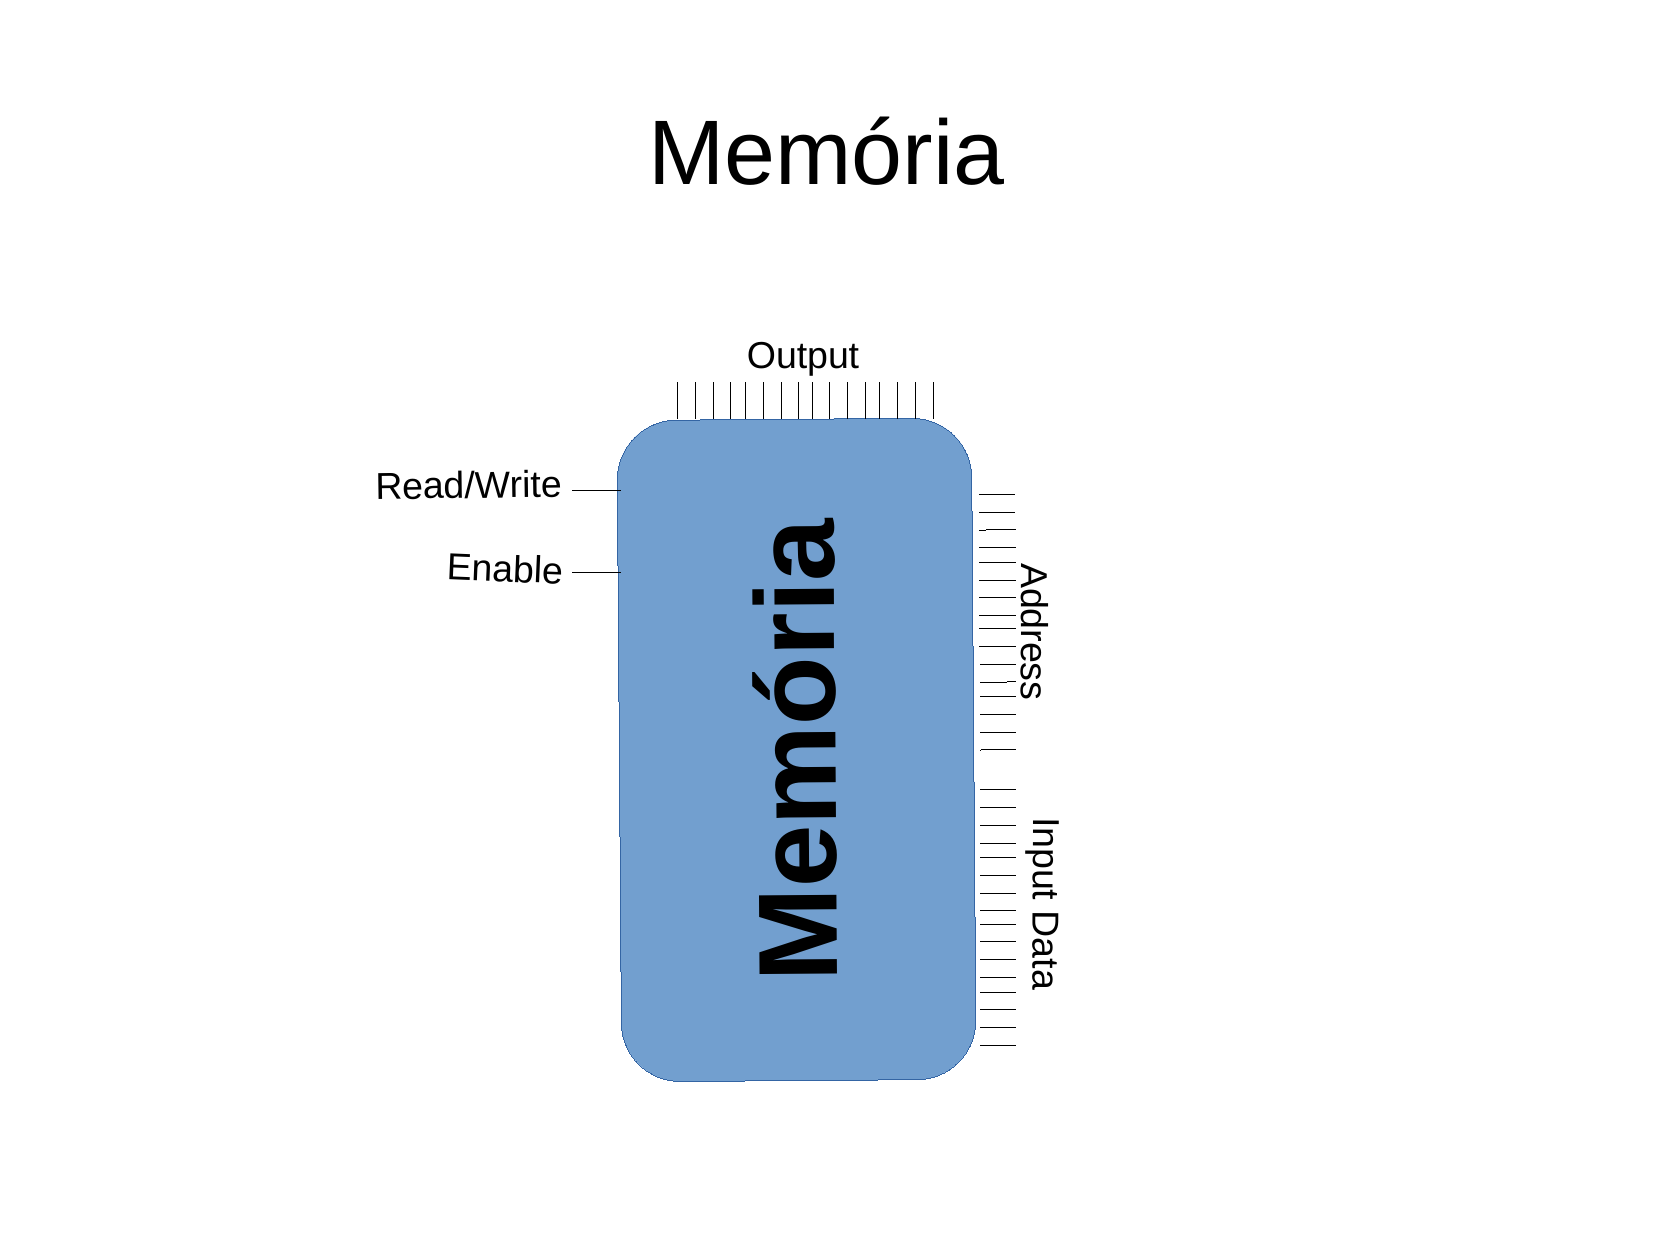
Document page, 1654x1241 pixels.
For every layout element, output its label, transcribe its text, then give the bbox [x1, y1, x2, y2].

text_box Read/Write [360, 454, 612, 516]
text_box Memória [617, 418, 976, 1082]
text_box Input Data [1015, 679, 1076, 1129]
text_box Address [1003, 407, 1064, 857]
text_box Enable [431, 537, 625, 604]
title Memória [82, 49, 1571, 257]
text_box Output [578, 327, 1028, 384]
